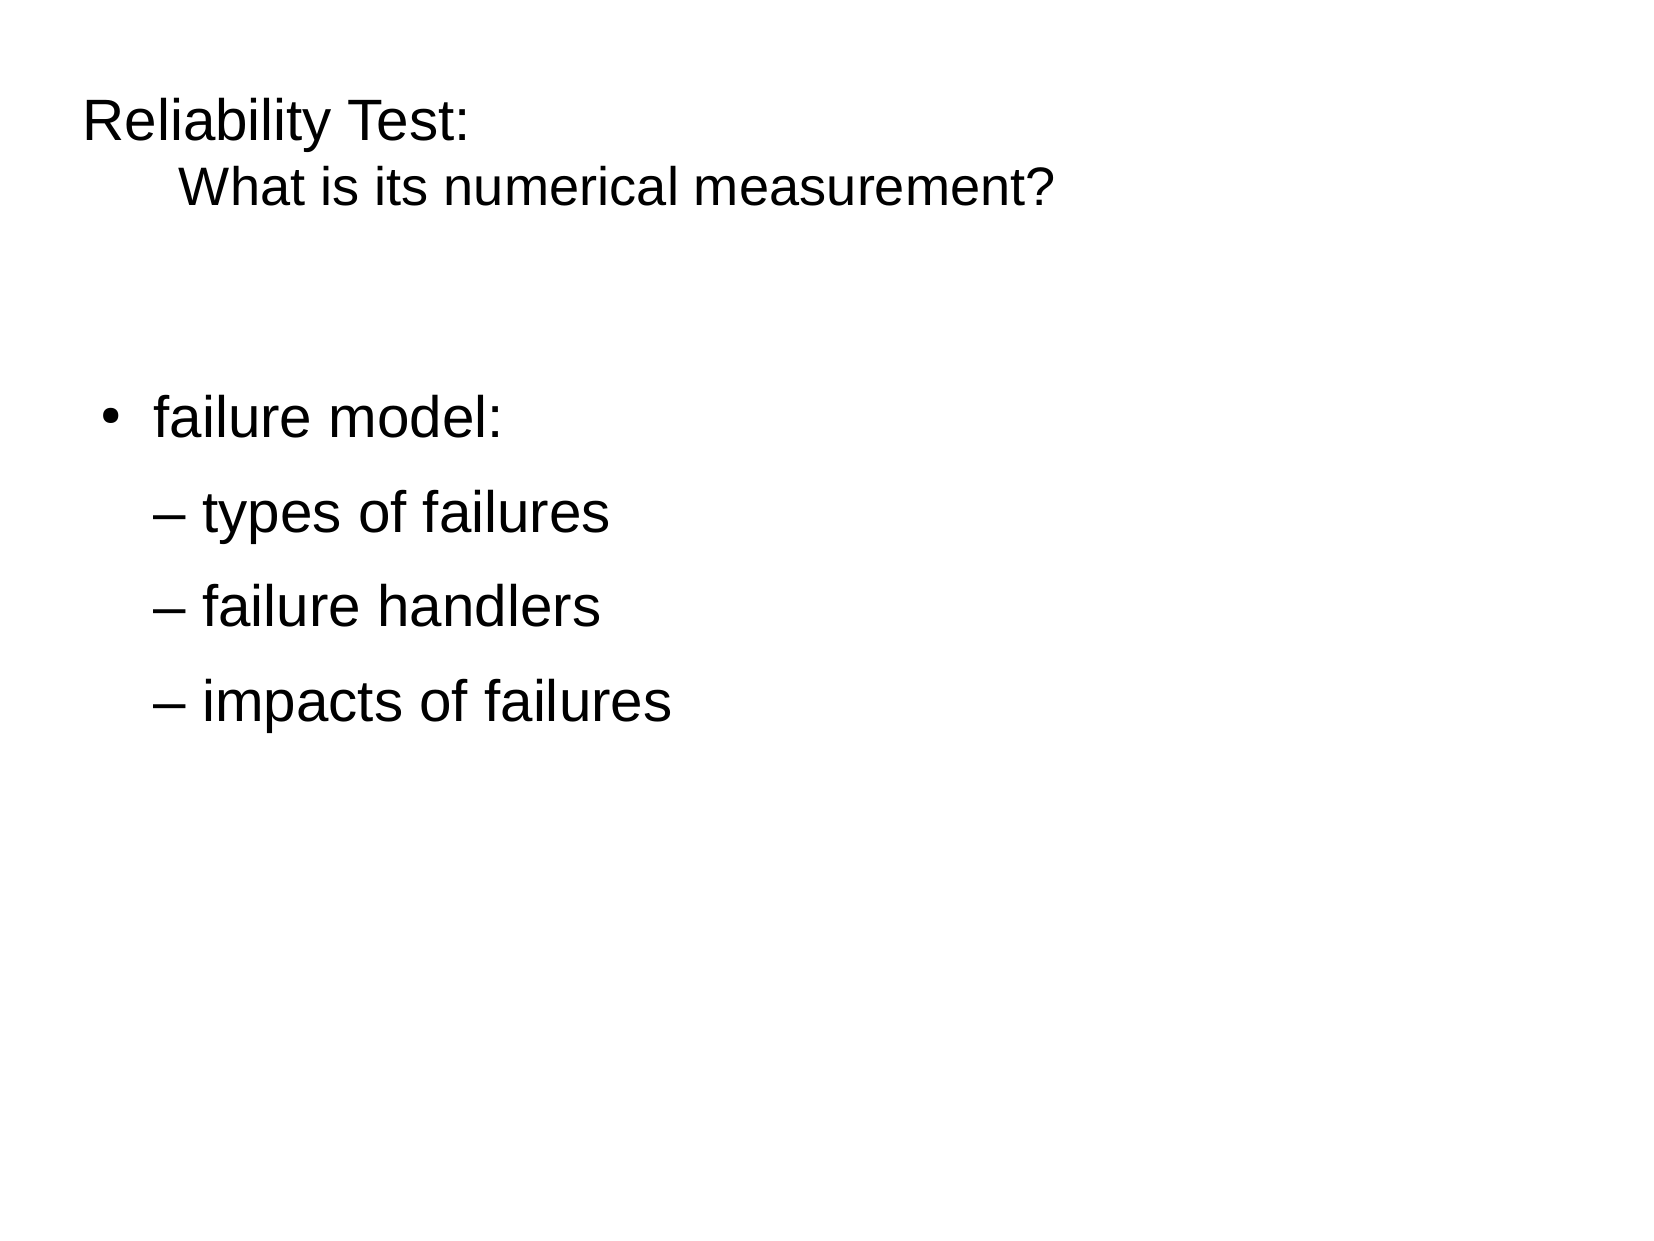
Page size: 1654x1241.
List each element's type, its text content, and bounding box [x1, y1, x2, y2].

title Reliability Test: What is its numerical measurement? [82, 49, 1571, 257]
list failure model: – types of failures – failure handlers – impacts of failures [82, 290, 1538, 1010]
